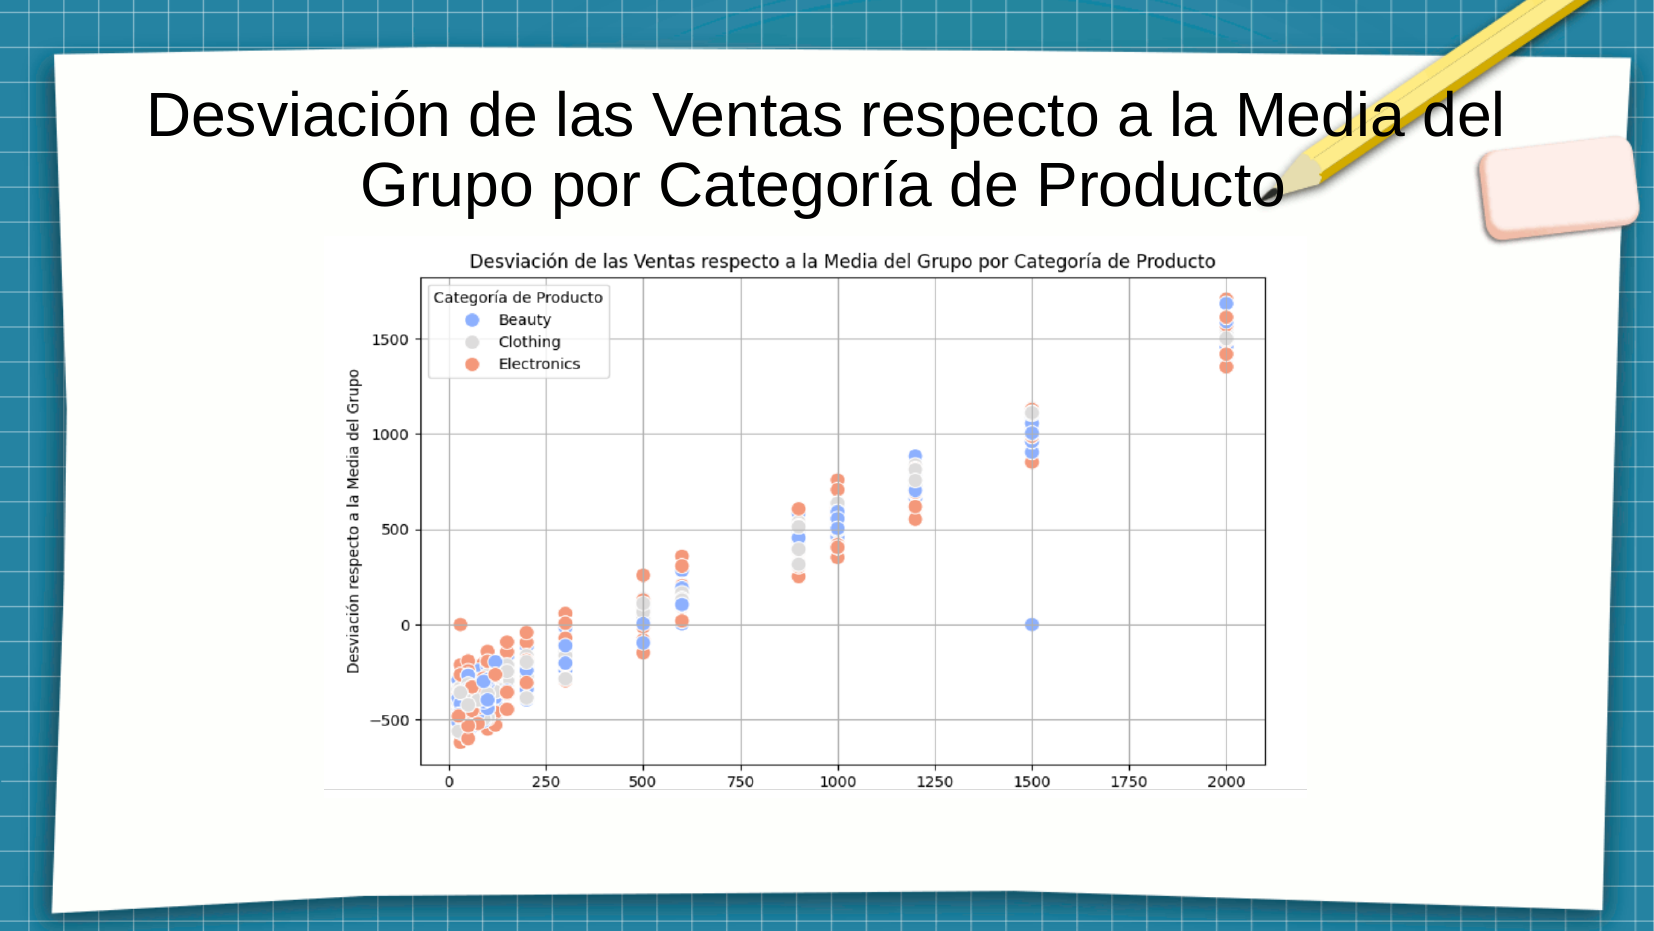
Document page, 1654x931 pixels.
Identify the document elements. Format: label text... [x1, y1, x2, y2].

title Desviación de las Ventas respecto a la Media del Grupo por Categoría de Producto [82, 10, 1571, 220]
picture [0, 0, 1654, 931]
